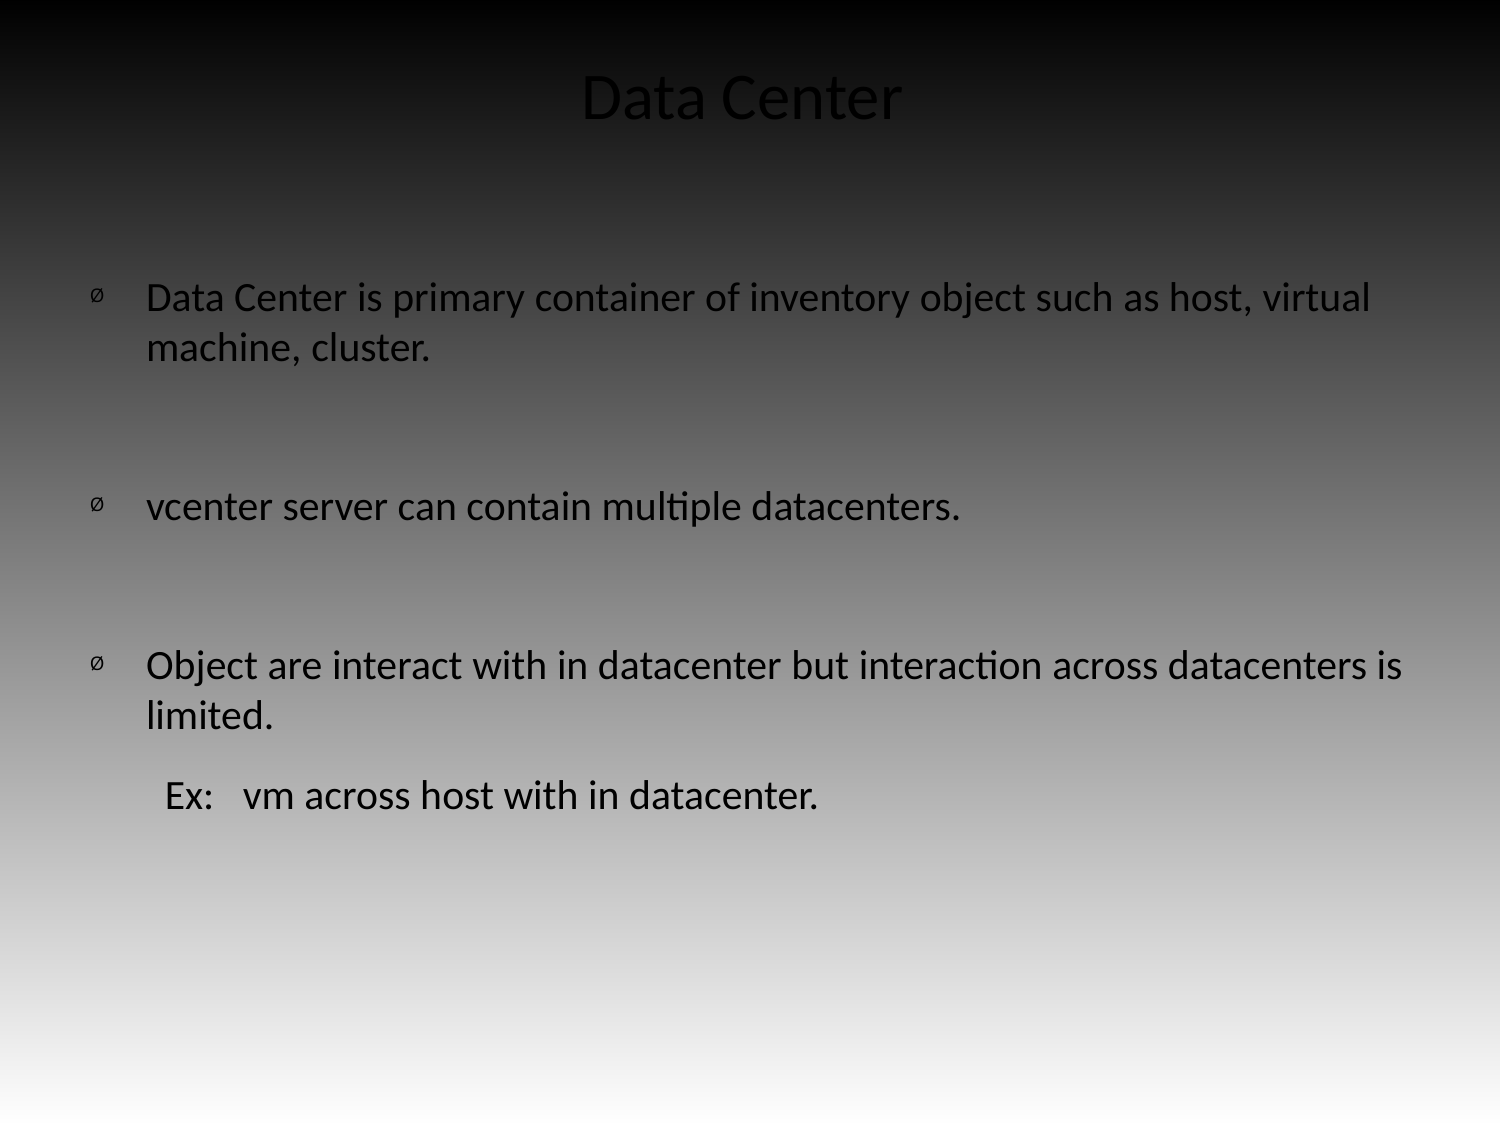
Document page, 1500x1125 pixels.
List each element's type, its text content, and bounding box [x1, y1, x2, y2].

title Data Center [75, 45, 1425, 233]
list Data Center is primary container of inventory object such as host, virtual machine, cluster. vcenter server can contain multiple datacenters. Object are interact with in datacenter but interaction across datacenters is limited. Ex: vm across host with in datacenter. [75, 262, 1425, 1005]
